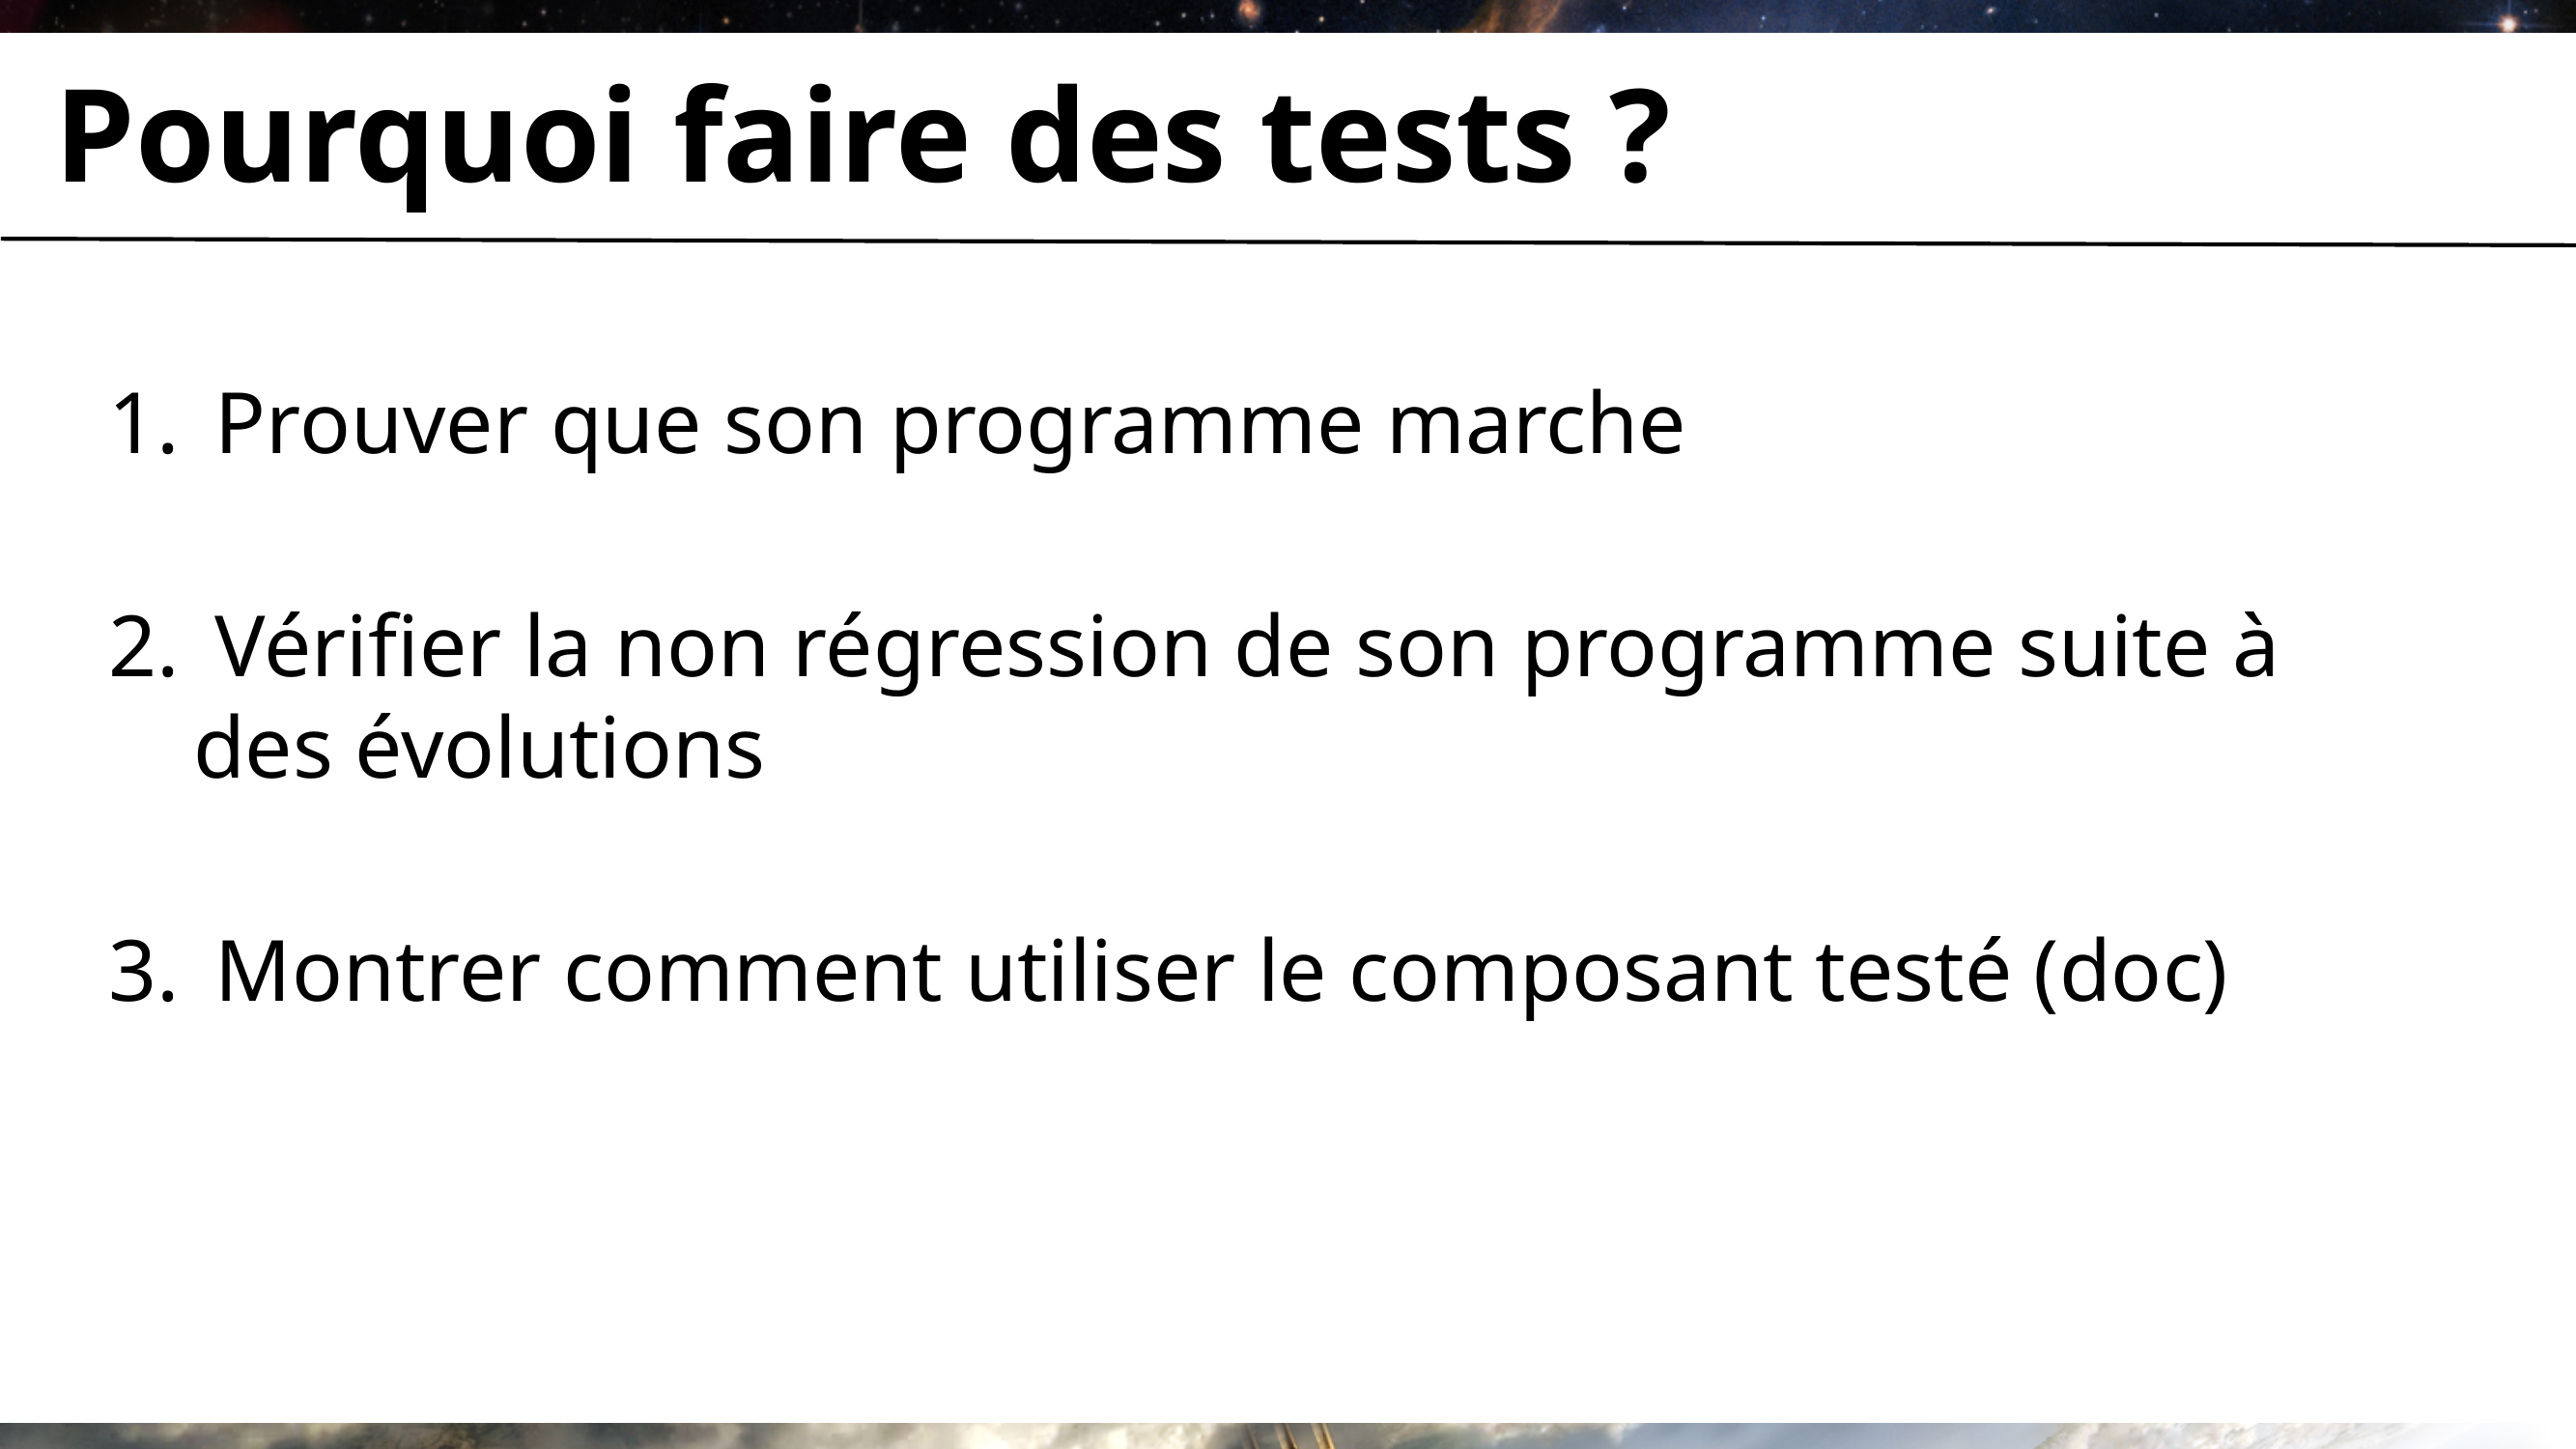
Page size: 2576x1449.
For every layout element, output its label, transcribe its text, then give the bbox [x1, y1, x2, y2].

title Pourquoi faire des tests ? [45, 12, 2528, 250]
picture [0, 1423, 2576, 1449]
picture [0, 0, 2576, 33]
list Prouver que son programme marche Vérifier la non régression de son programme suite à des évolutions Montrer comment utiliser le composant testé (doc) [67, 360, 2408, 1284]
